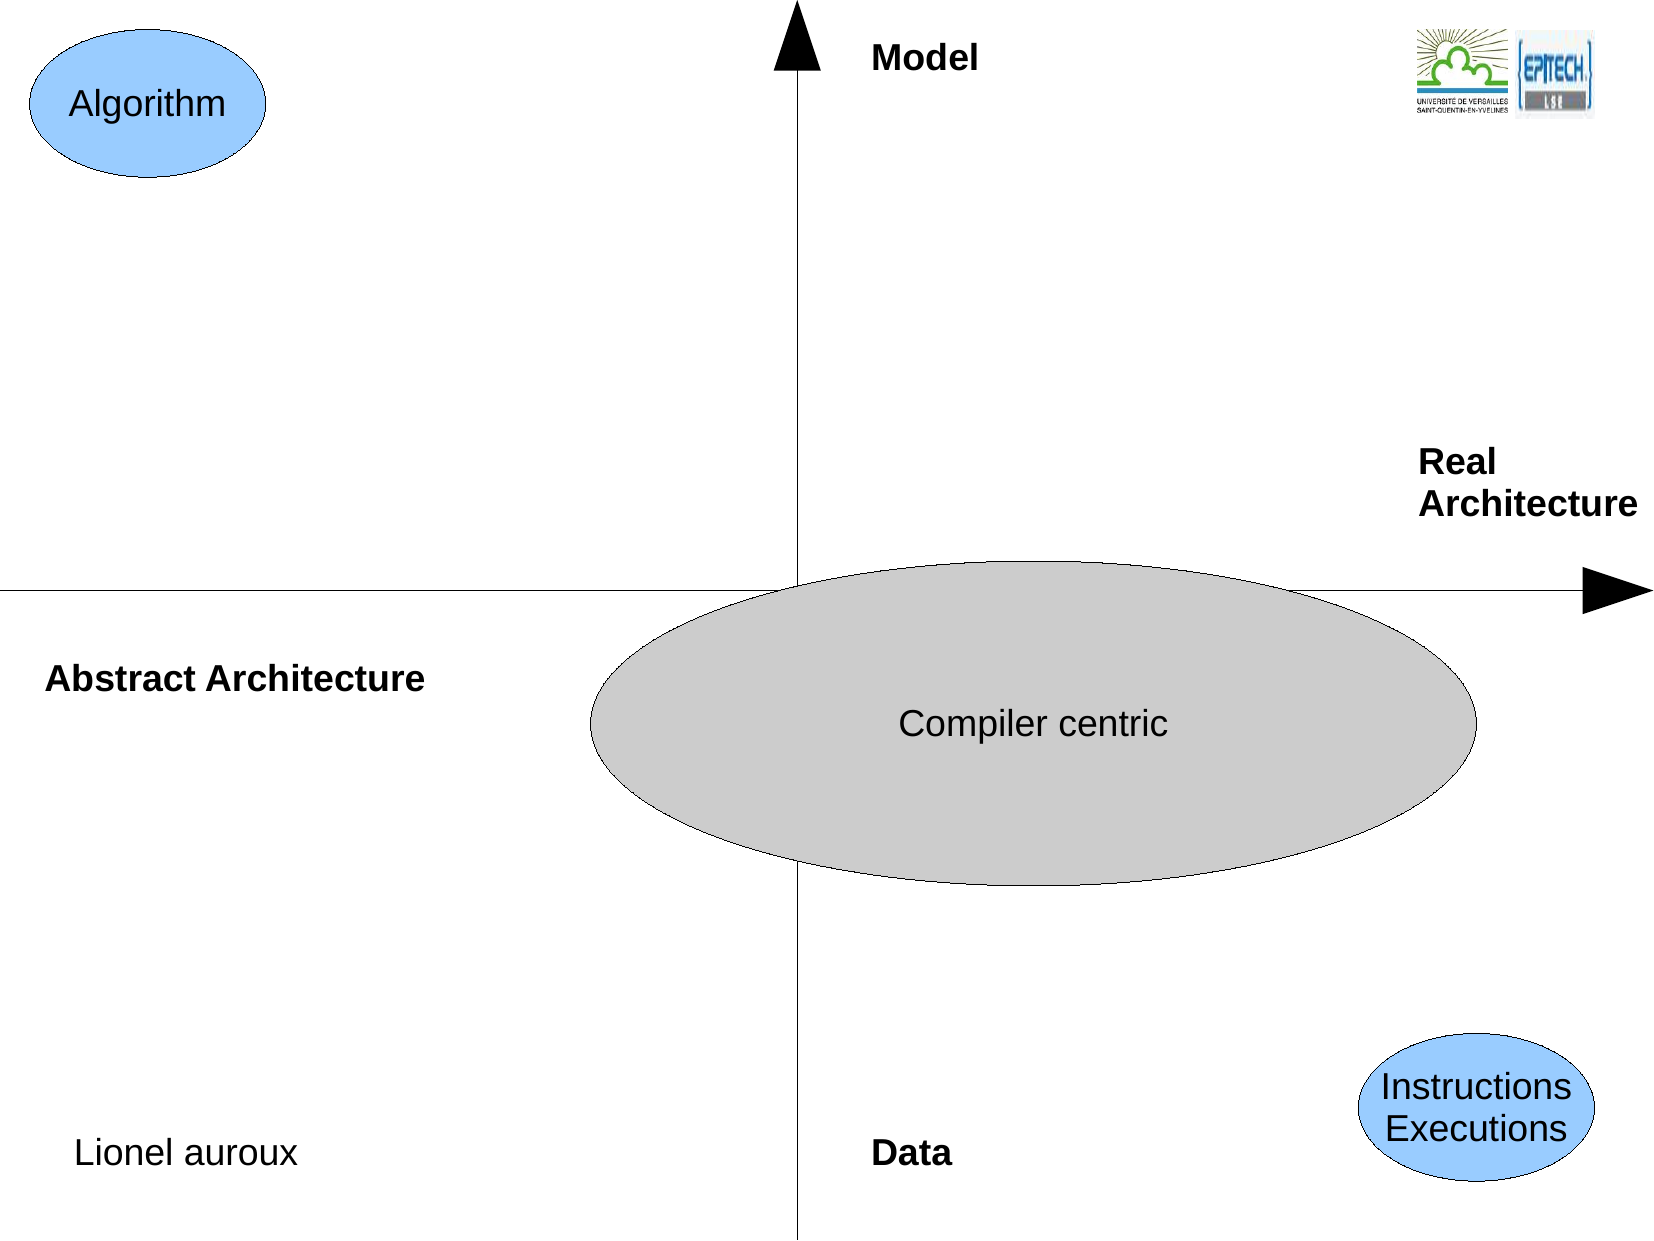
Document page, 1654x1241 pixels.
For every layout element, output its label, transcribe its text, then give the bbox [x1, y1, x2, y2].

text_box Abstract Architecture [29, 649, 441, 707]
text_box Algorithm [29, 29, 266, 178]
text_box Compiler centric [590, 561, 1477, 886]
text_box Real Architecture [1403, 432, 1654, 532]
picture [1515, 30, 1595, 119]
picture [1417, 29, 1508, 113]
text_box Model [856, 29, 995, 87]
text_box Lionel auroux [59, 1124, 313, 1182]
text_box Data [856, 1124, 967, 1182]
text_box Instructions Executions [1358, 1033, 1595, 1182]
